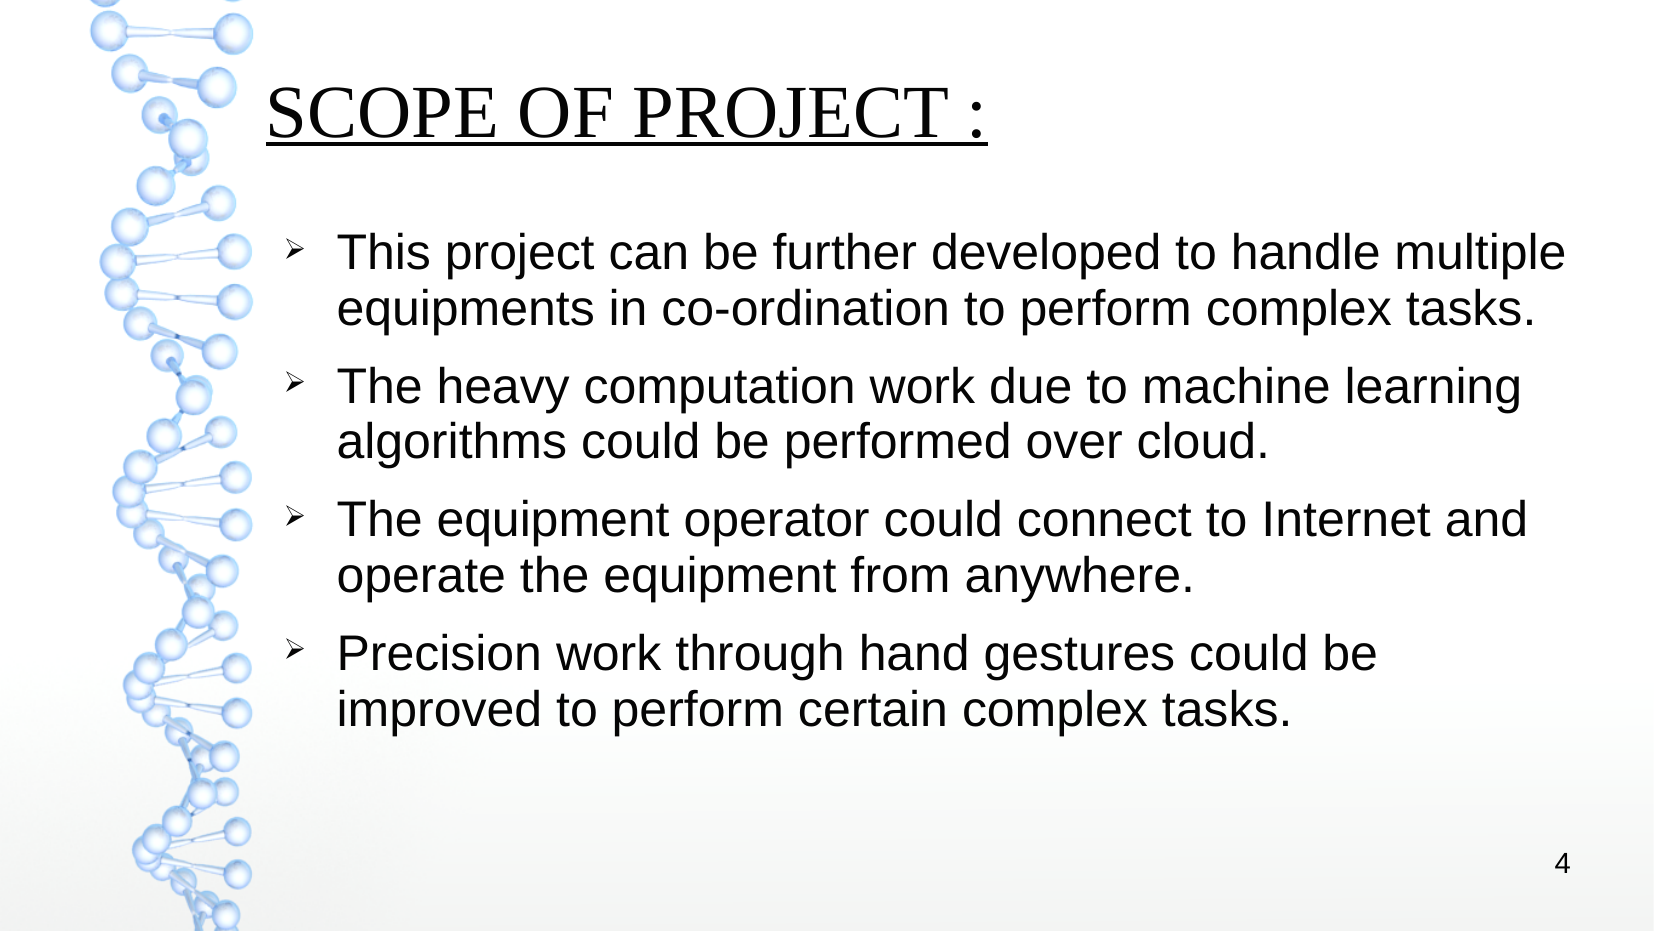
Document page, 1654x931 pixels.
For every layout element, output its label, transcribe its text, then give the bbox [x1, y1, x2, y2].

title SCOPE OF PROJECT : [265, 35, 1595, 189]
picture [0, 0, 1654, 931]
list This project can be further developed to handle multiple equipments in co-ordination to perform complex tasks. The heavy computation work due to machine learning algorithms could be performed over cloud. The equipment operator could connect to Internet and operate the equipment from anywhere. Precision work through hand gestures could be improved to perform certain complex tasks. [265, 224, 1595, 764]
